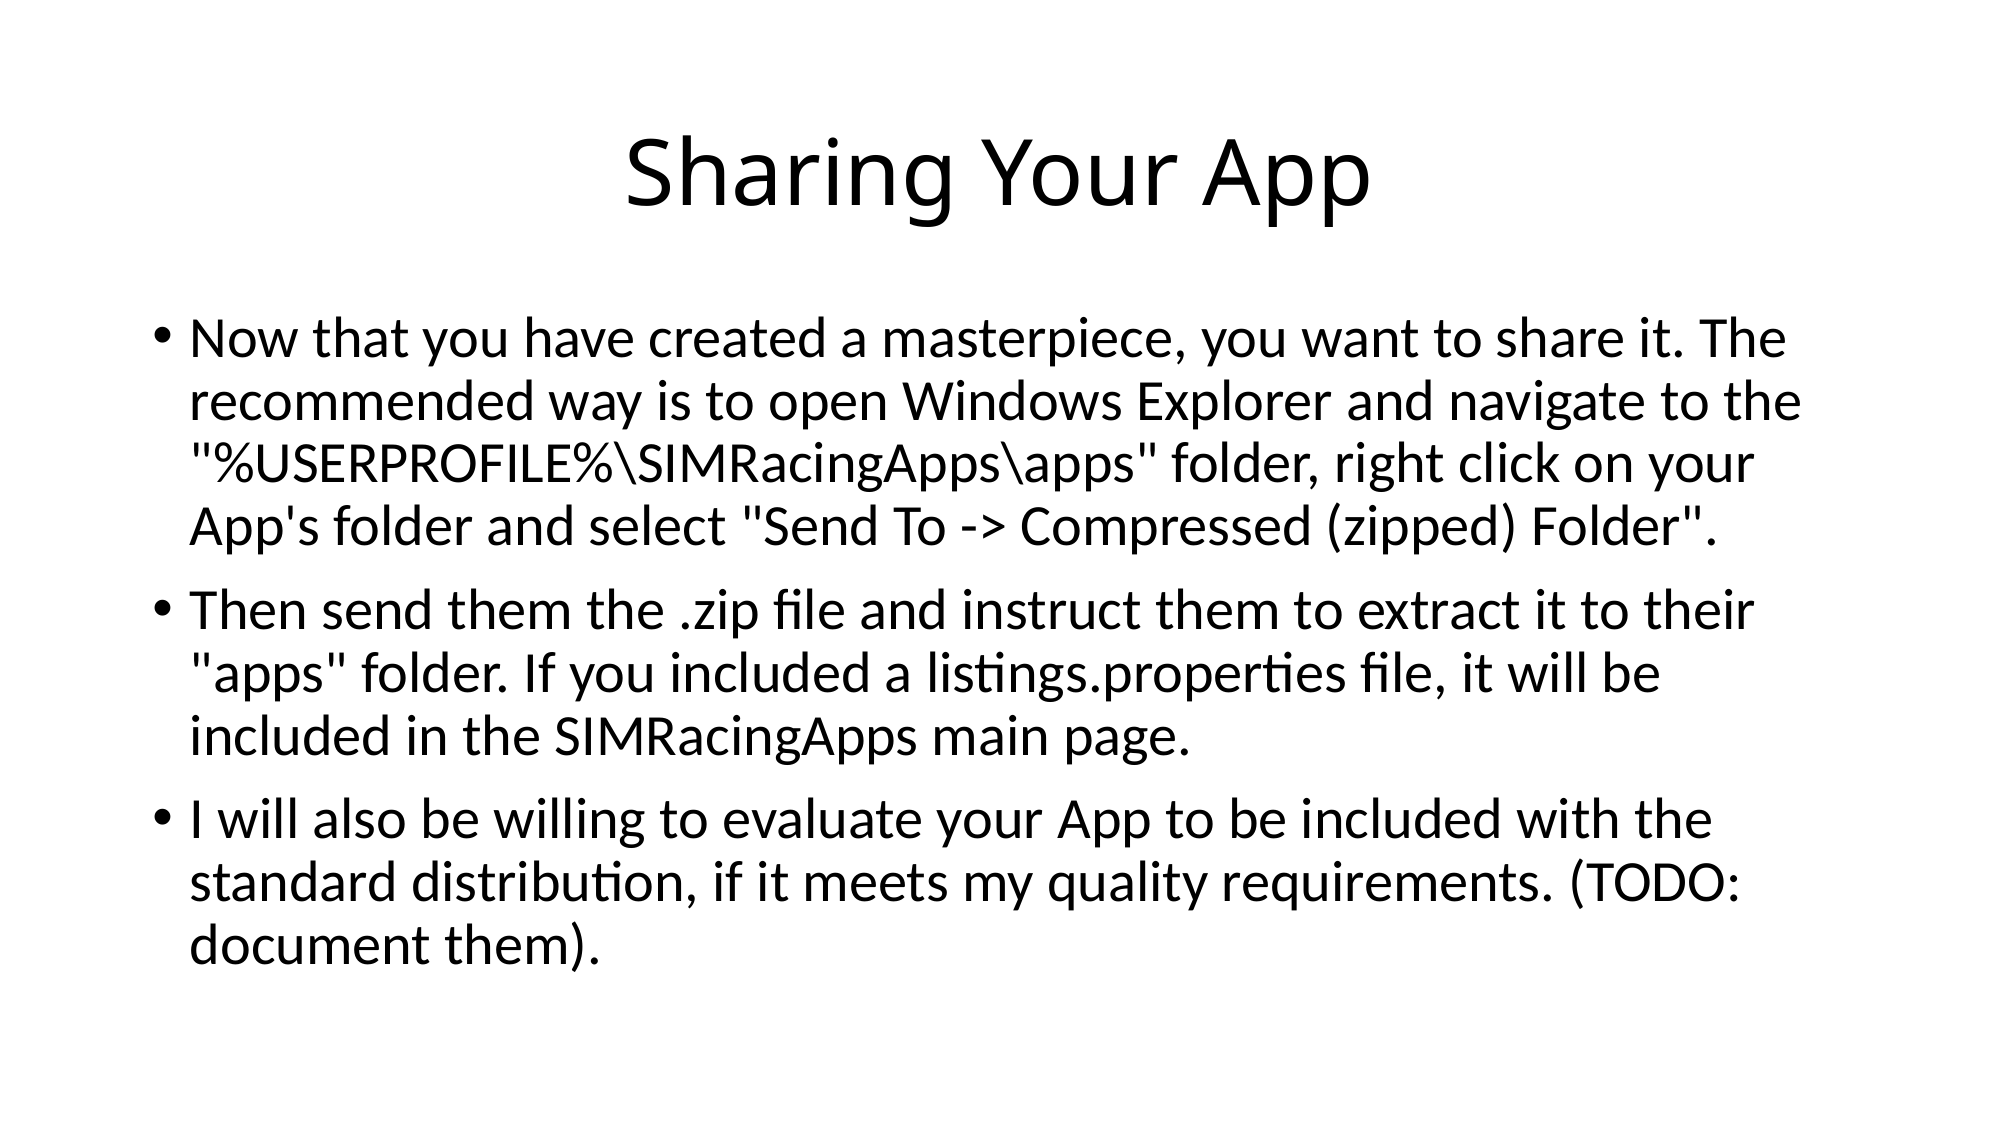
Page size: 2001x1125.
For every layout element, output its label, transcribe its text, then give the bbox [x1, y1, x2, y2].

title Sharing Your App [137, 59, 1863, 278]
list Now that you have created a masterpiece, you want to share it. The recommended way is to open Windows Explorer and navigate to the "%USERPROFILE%\SIMRacingApps\apps" folder, right click on your App's folder and select "Send To -> Compressed (zipped) Folder". Then send them the .zip file and instruct them to extract it to their "apps" folder. If you included a listings.properties file, it will be included in the SIMRacingApps main page. I will also be willing to evaluate your App to be included with the standard distribution, if it meets my quality requirements. (TODO: document them). [137, 299, 1863, 1014]
